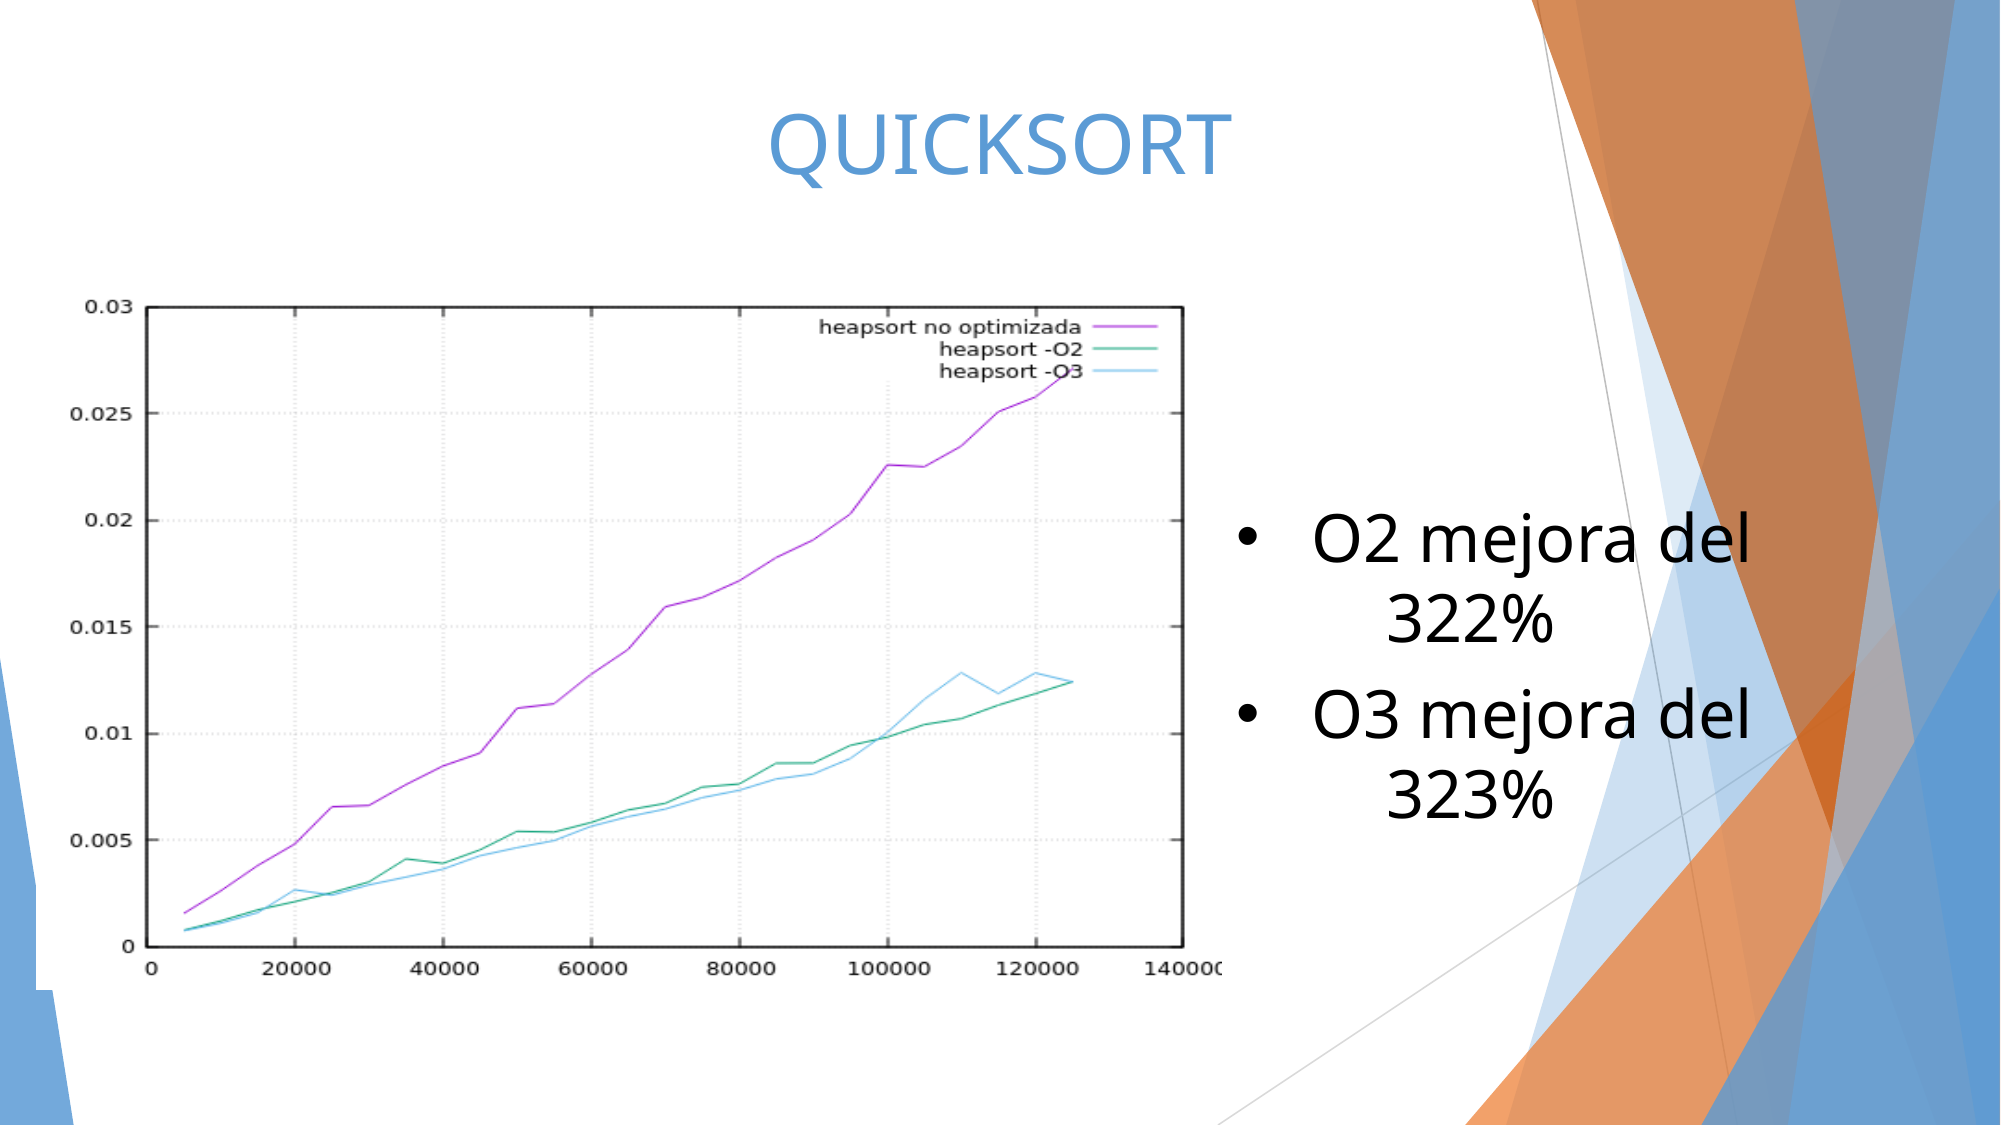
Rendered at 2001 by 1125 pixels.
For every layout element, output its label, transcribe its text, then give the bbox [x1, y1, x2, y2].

text_box O2 mejora del 322% O3 mejora del 323% [1222, 488, 1934, 840]
picture [36, 284, 1222, 990]
title QUICKSORT [0, 84, 2000, 214]
